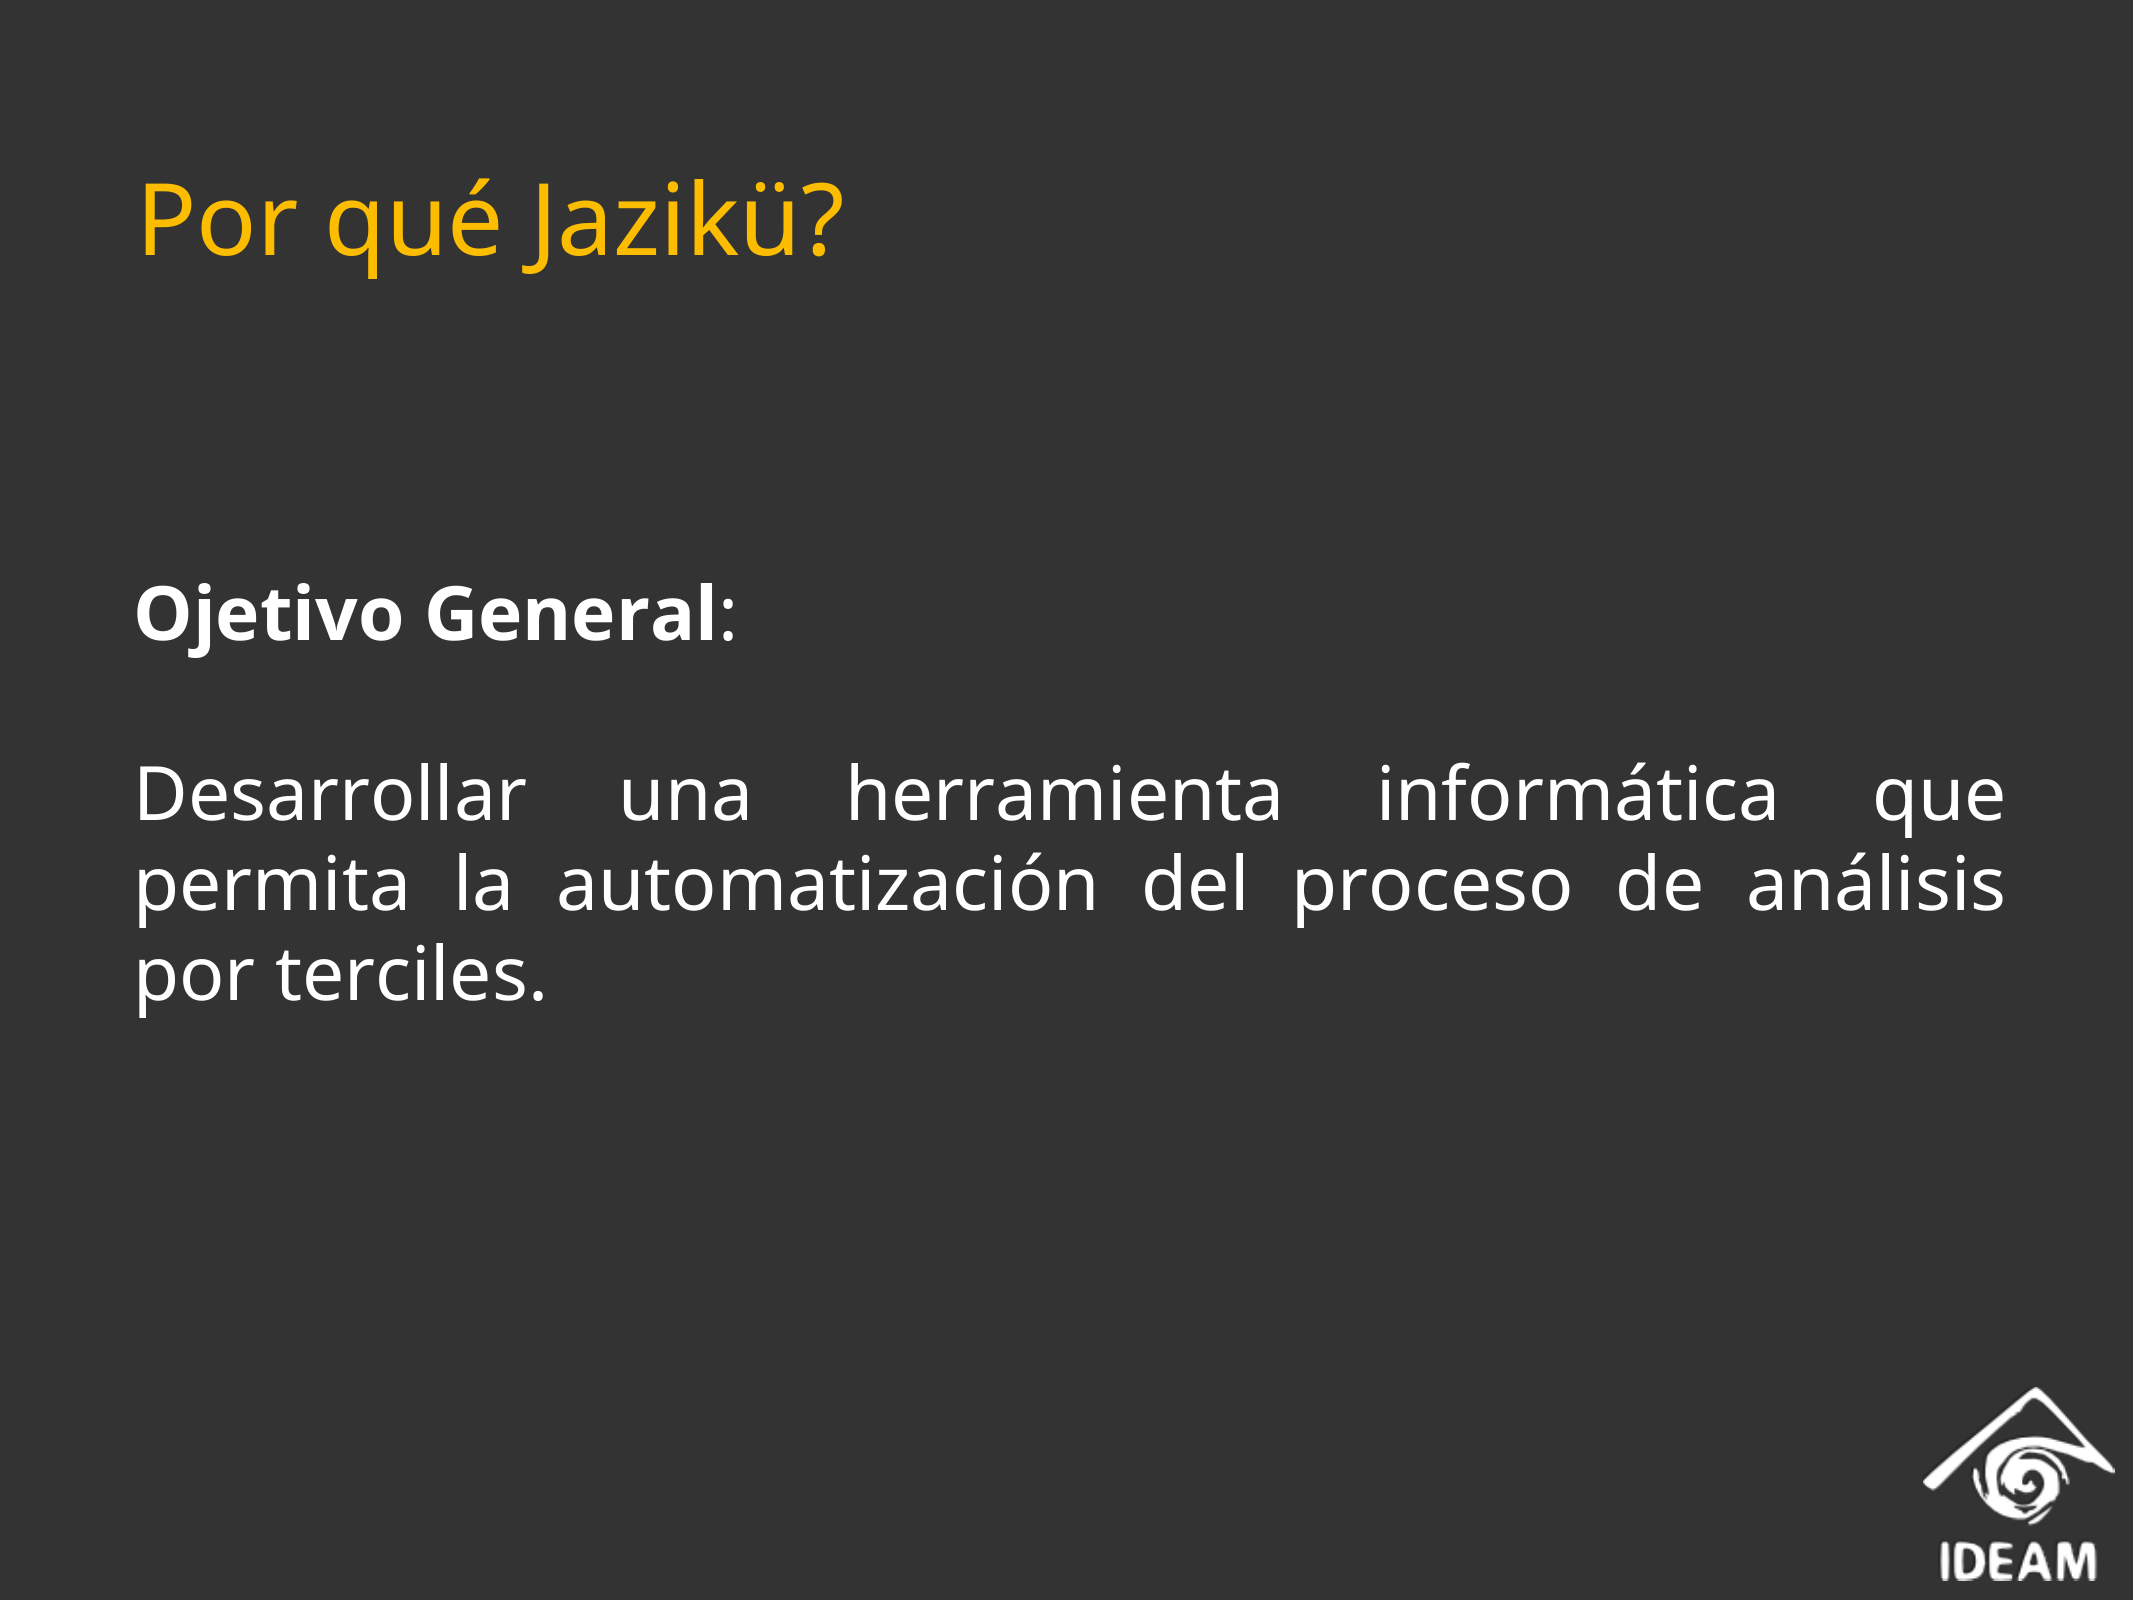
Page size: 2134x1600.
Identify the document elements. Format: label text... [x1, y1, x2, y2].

text_box Ojetivo General: Desarrollar una herramienta informática que permita la automatización del proceso de análisis por terciles. [133, 413, 2008, 1270]
picture [1923, 1387, 2115, 1581]
text_box Por qué Jazikü? [136, 147, 1914, 284]
